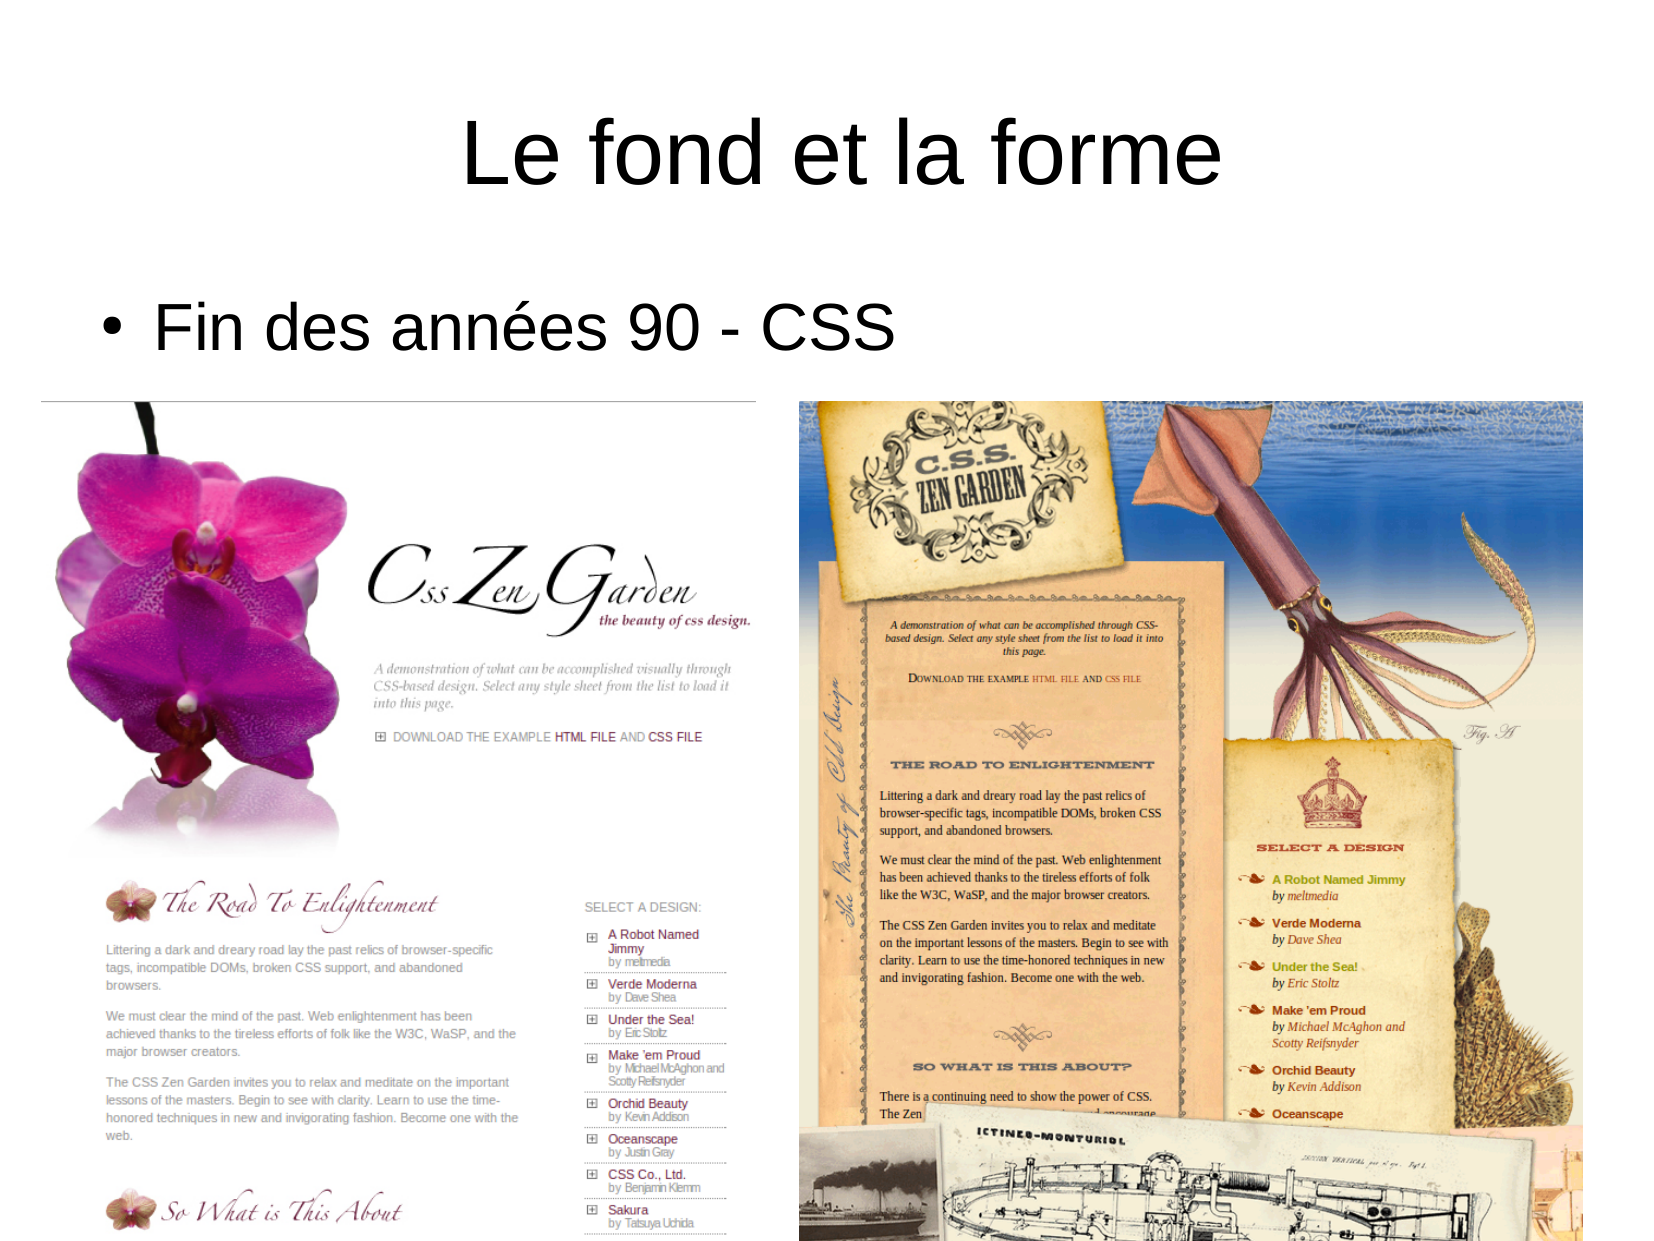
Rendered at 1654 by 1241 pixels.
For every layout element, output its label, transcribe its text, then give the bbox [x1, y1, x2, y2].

picture [41, 401, 756, 1241]
list Fin des années 90 - CSS [82, 290, 1538, 1010]
picture [799, 401, 1583, 1241]
title Le fond et la forme [82, 49, 1571, 257]
